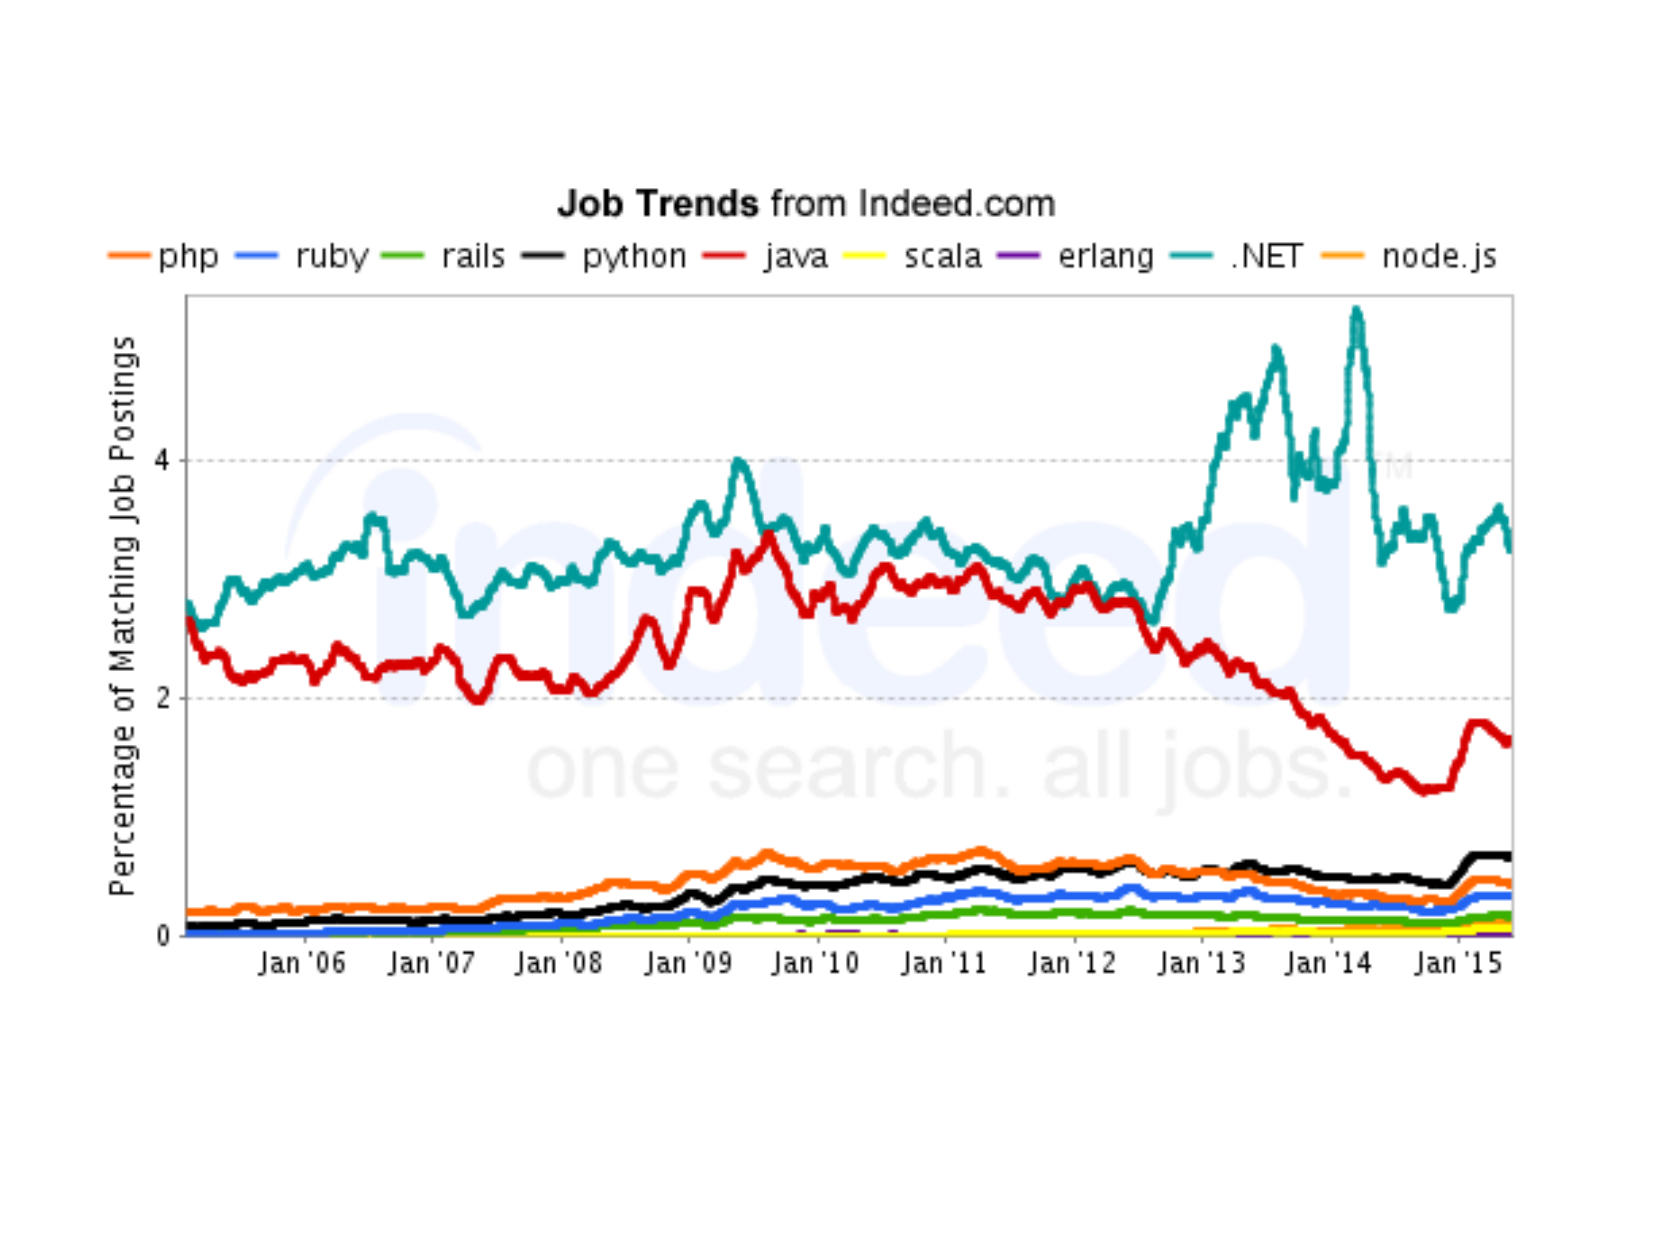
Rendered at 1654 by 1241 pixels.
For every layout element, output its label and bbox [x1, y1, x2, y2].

picture [75, 179, 1534, 991]
